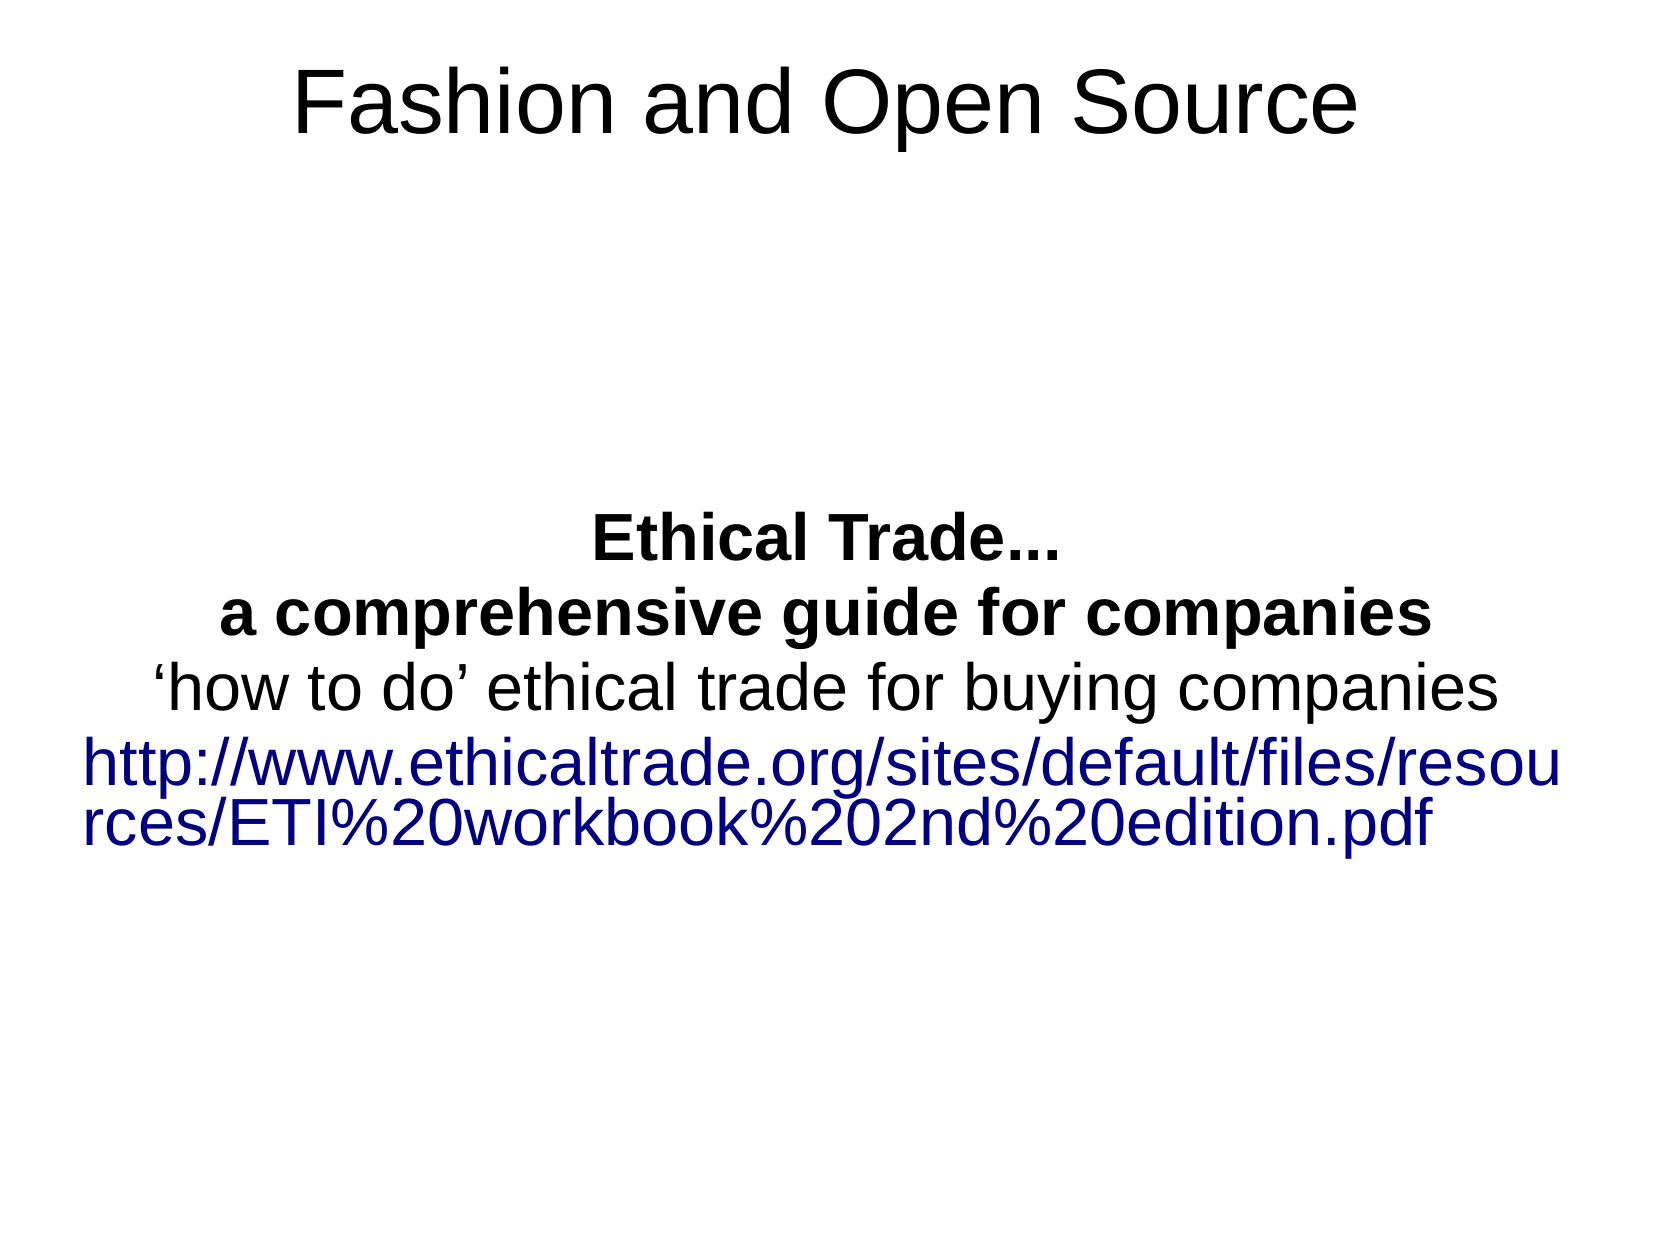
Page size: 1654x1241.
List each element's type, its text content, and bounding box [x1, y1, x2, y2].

title Fashion and Open Source [82, 49, 1571, 257]
subtitle Ethical Trade... a comprehensive guide for companies ‘how to do’ ethical trade for buying companies http://www.ethicaltrade.org/sites/default/files/resources/ETI%20workbook%202nd%20edition.pdf [82, 290, 1571, 1010]
